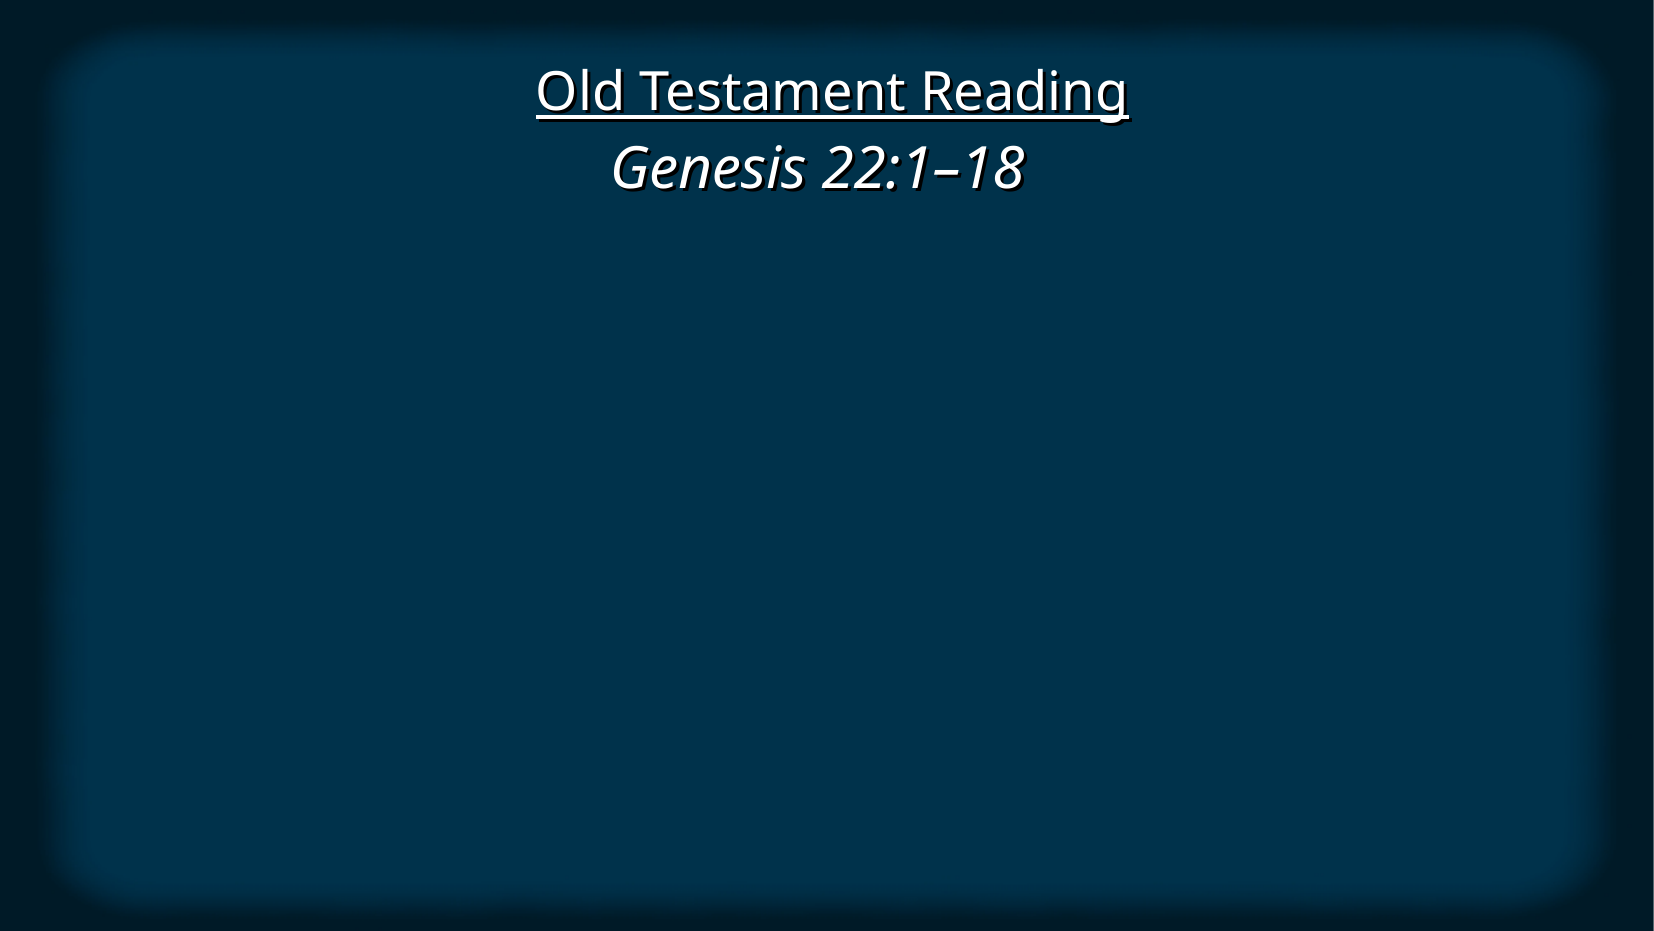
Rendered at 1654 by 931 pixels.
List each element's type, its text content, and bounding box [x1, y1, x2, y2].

picture [0, 0, 1654, 931]
text_box Old Testament Reading Genesis 22:1–18 [75, 45, 1591, 209]
